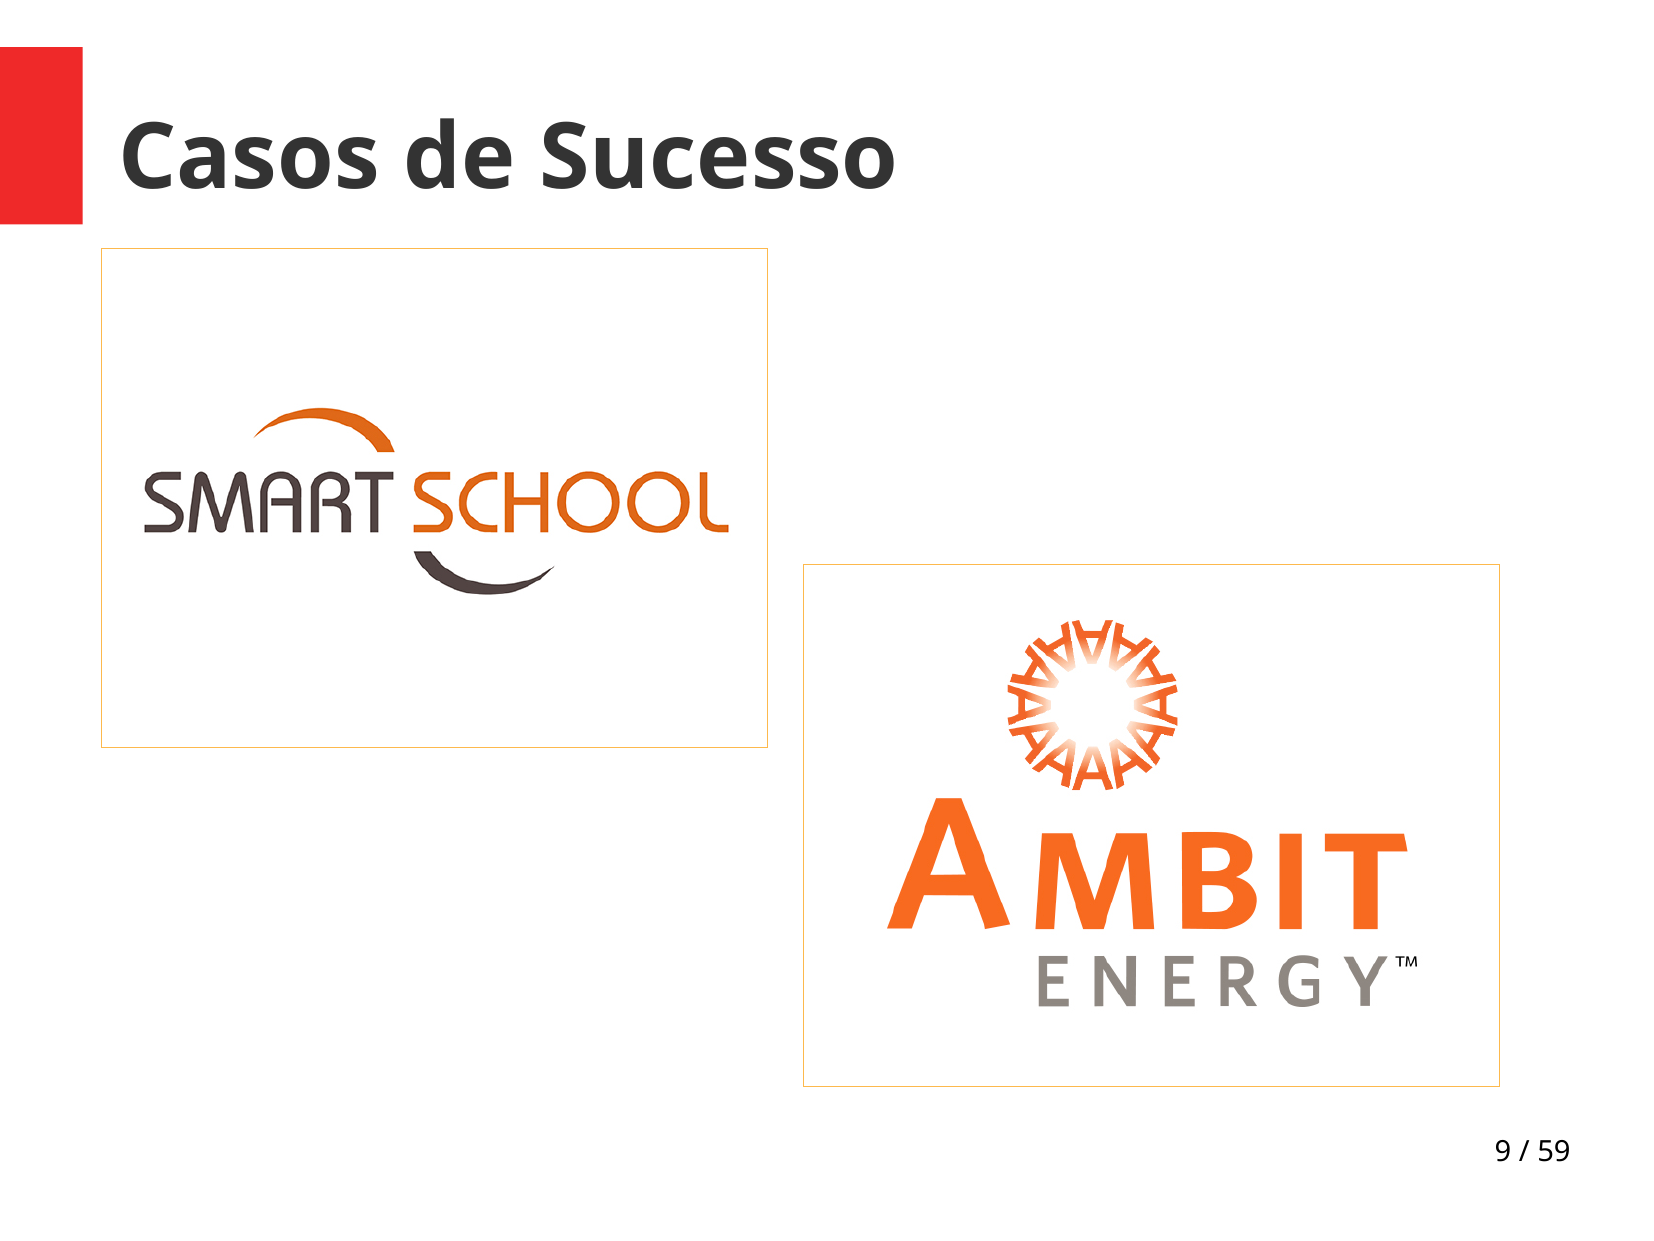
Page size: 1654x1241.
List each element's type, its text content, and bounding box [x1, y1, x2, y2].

picture [803, 564, 1500, 1087]
title Casos de Sucesso [118, 49, 1571, 257]
picture [101, 247, 768, 748]
